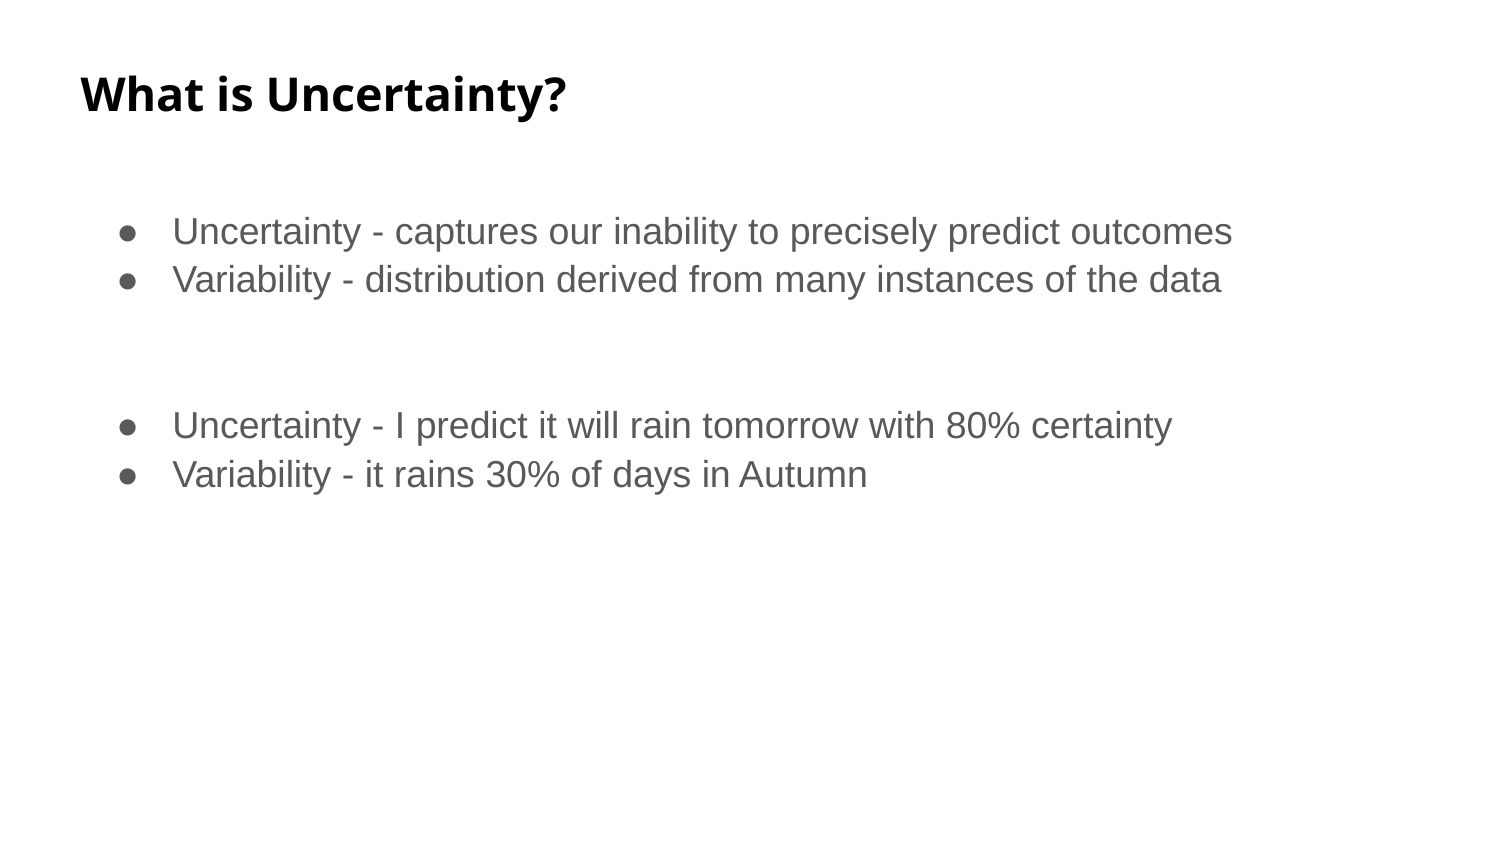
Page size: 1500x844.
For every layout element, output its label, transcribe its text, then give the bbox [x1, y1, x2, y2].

list Uncertainty - captures our inability to precisely predict outcomes Variability - distribution derived from many instances of the data Uncertainty - I predict it will rain tomorrow with 80% certainty Variability - it rains 30% of days in Autumn [82, 189, 1481, 750]
title What is Uncertainty? [65, 46, 1464, 141]
